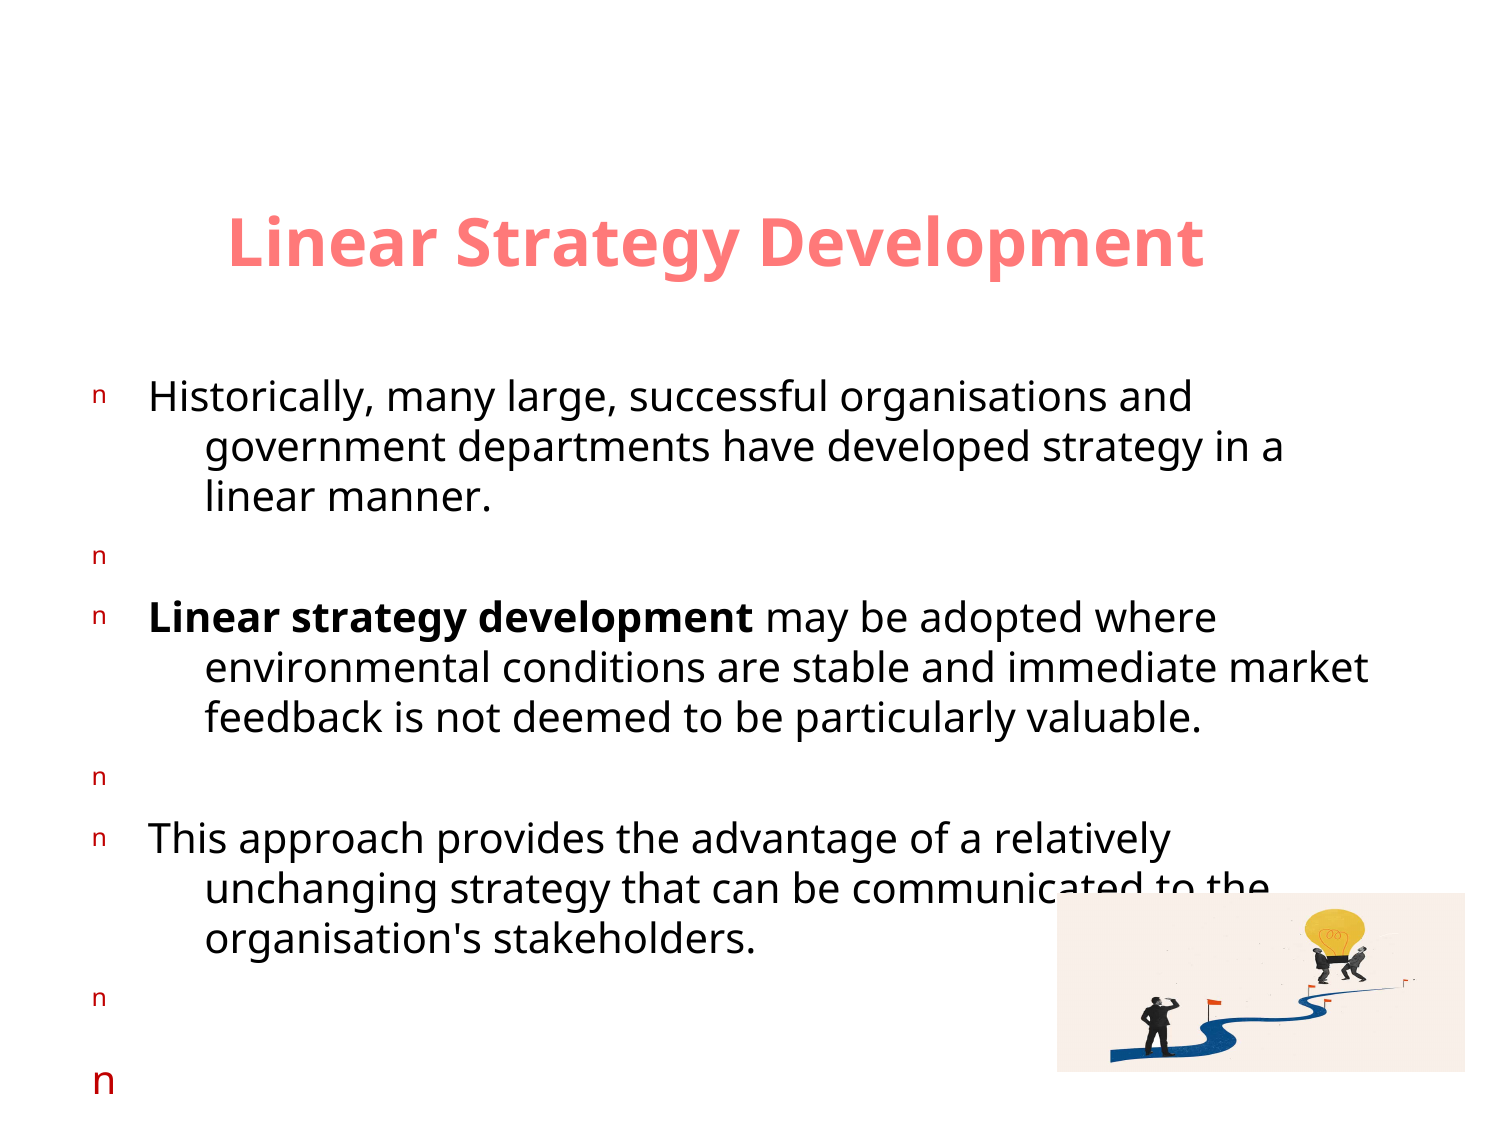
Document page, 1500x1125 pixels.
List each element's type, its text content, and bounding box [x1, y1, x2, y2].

list Historically, many large, successful organisations and government departments have developed strategy in a linear manner. Linear strategy development may be adopted where environmental conditions are stable and immediate market feedback is not deemed to be particularly valuable. This approach provides the advantage of a relatively unchanging strategy that can be communicated to the organisation's stakeholders. [76, 361, 1407, 1100]
title Linear Strategy Development [145, 90, 1288, 288]
picture [1057, 893, 1465, 1072]
